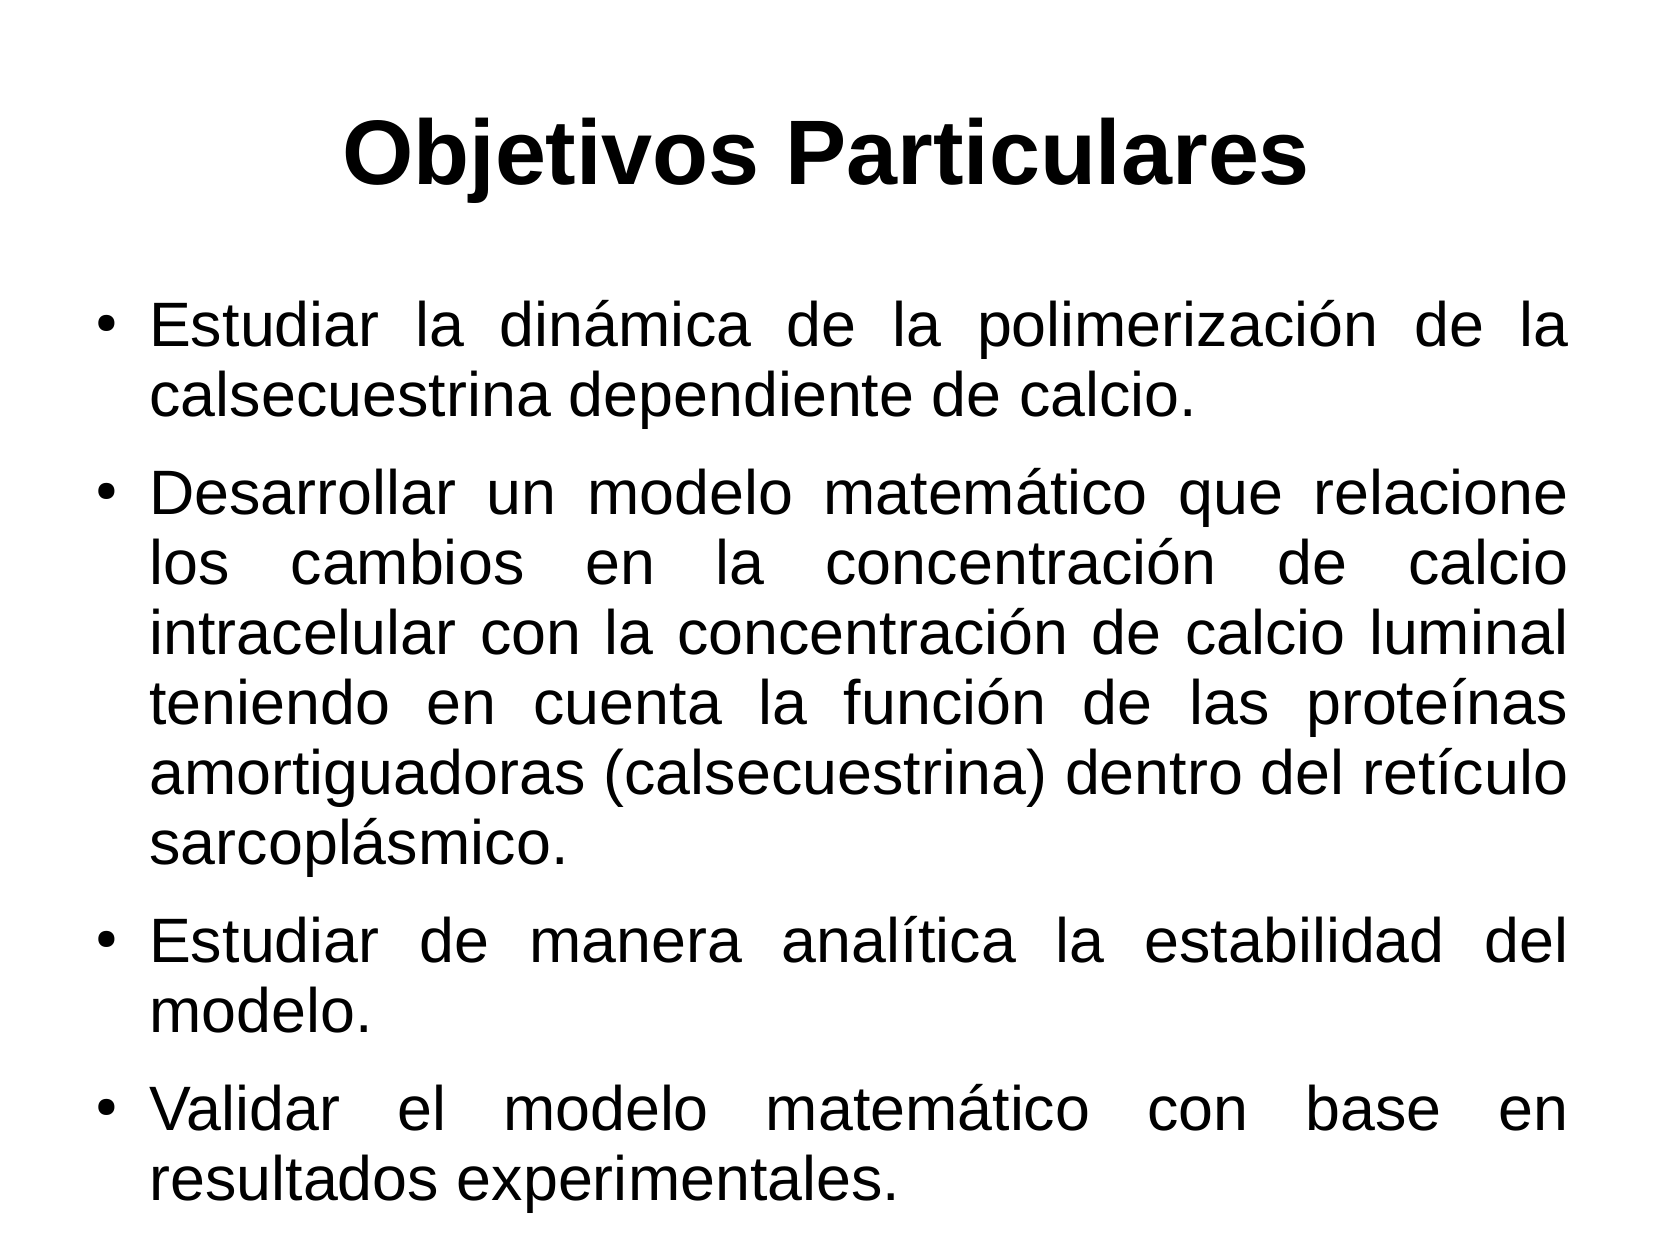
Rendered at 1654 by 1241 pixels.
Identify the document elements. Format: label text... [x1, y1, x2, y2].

title Objetivos Particulares [82, 49, 1571, 257]
list Estudiar la dinámica de la polimerización de la calsecuestrina dependiente de calcio. Desarrollar un modelo matemático que relacione los cambios en la concentración de calcio intracelular con la concentración de calcio luminal teniendo en cuenta la función de las proteínas amortiguadoras (calsecuestrina) dentro del retículo sarcoplásmico. Estudiar de manera analítica la estabilidad del modelo. Validar el modelo matemático con base en resultados experimentales. [82, 290, 1571, 1216]
